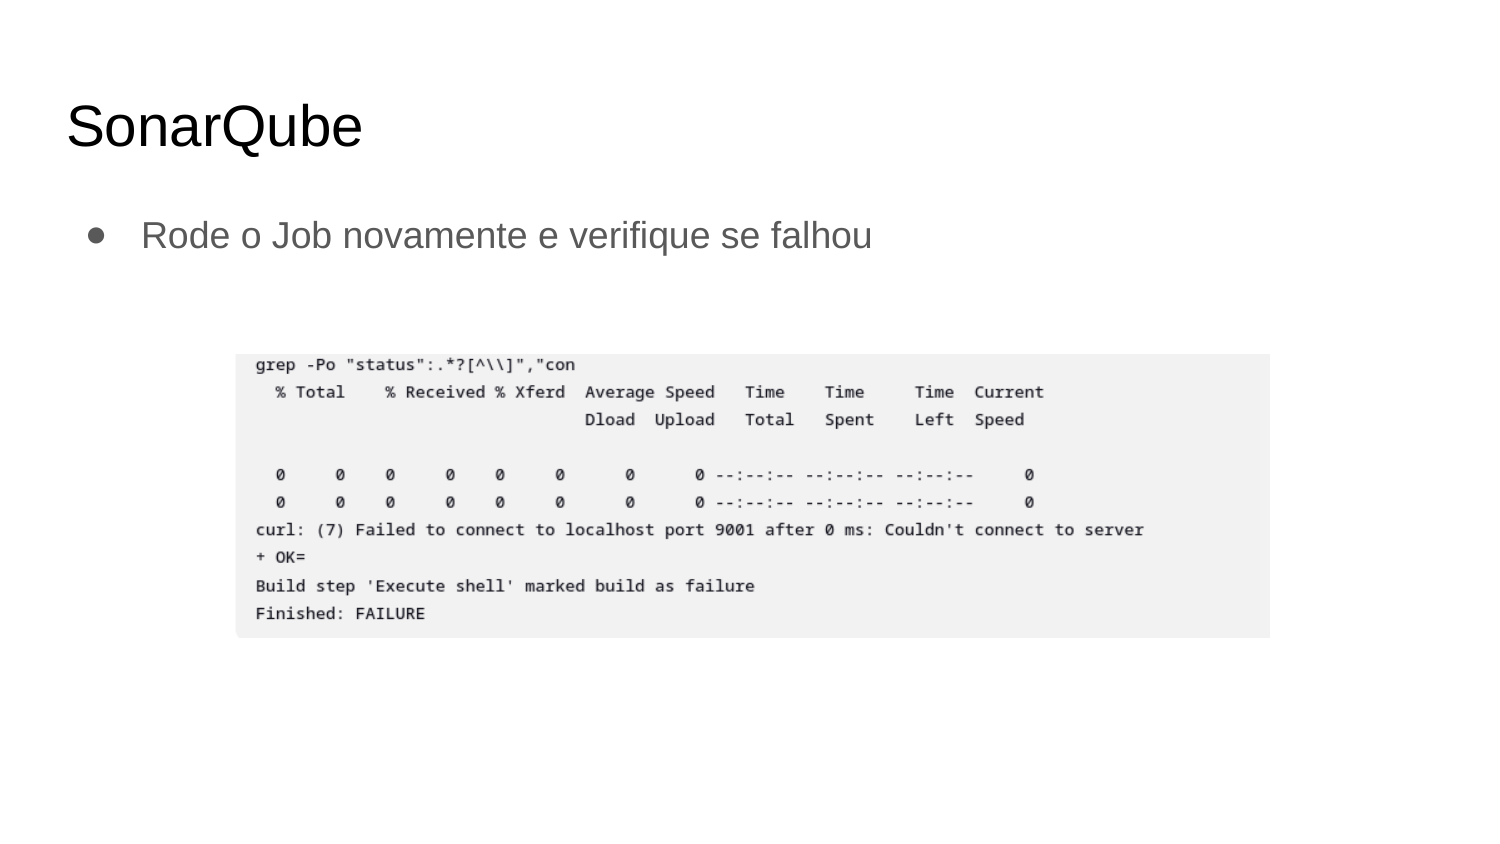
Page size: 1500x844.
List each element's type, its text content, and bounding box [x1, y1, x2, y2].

picture [212, 354, 1270, 639]
title SonarQube [51, 72, 1449, 167]
list Rode o Job novamente e verifique se falhou [51, 189, 1489, 750]
